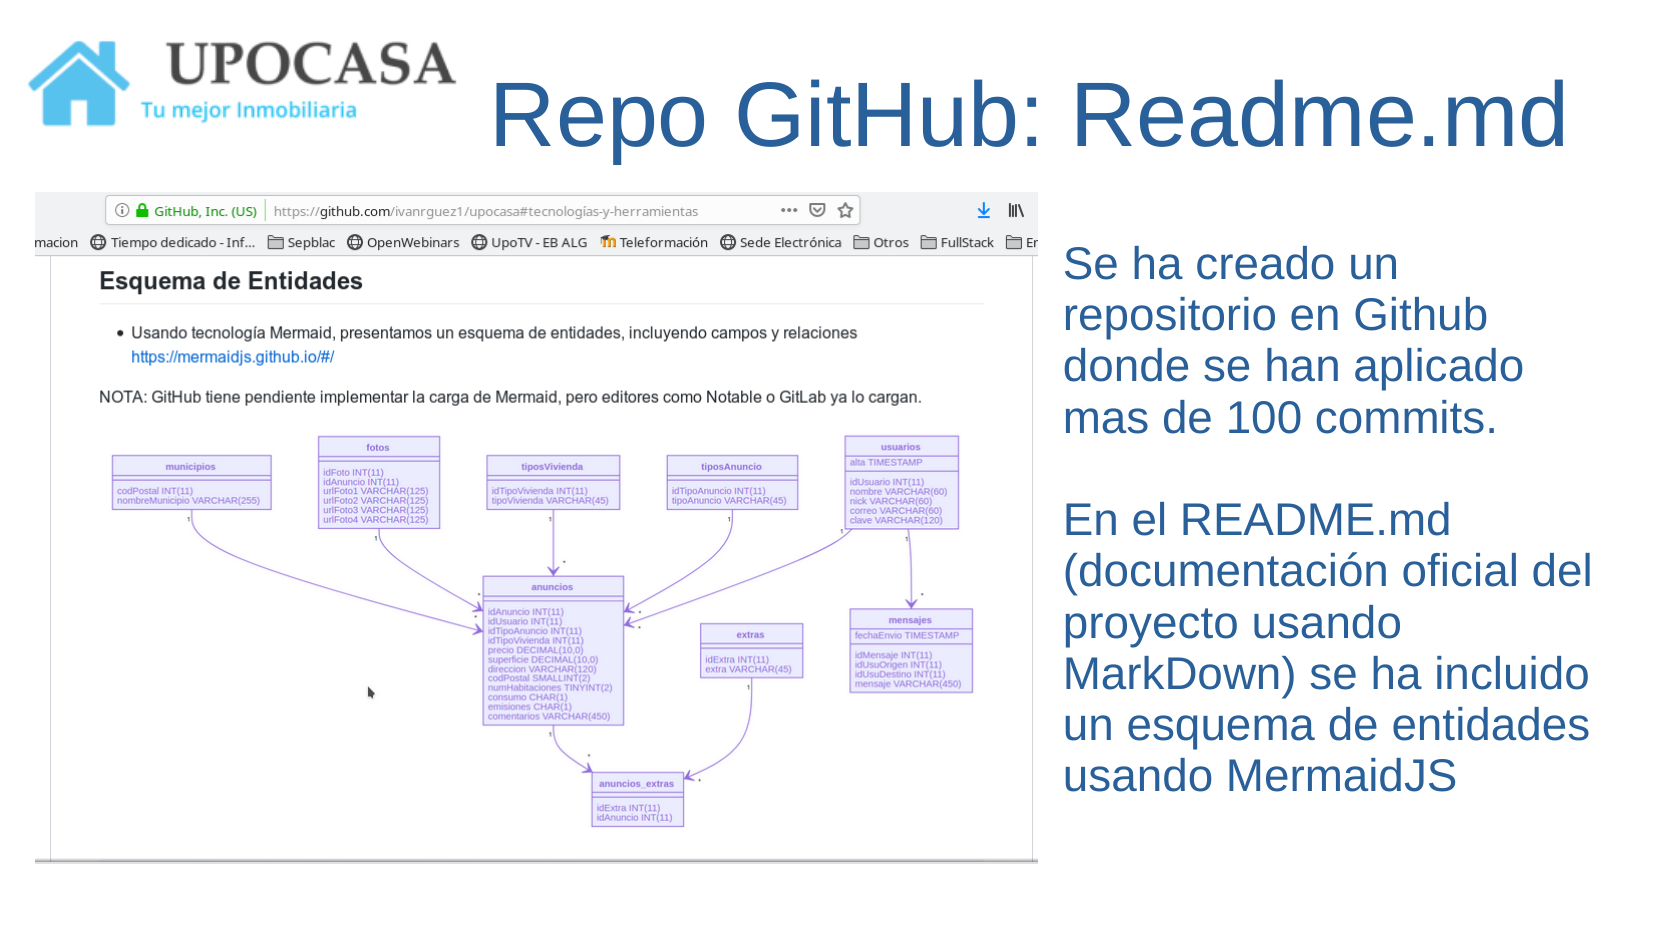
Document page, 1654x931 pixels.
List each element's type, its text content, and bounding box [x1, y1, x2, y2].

picture [0, 0, 508, 160]
title Repo GitHub: Readme.md [82, 37, 1571, 193]
title Se ha creado un repositorio en Github donde se han aplicado mas de 100 commits. En el README.md (documentación oficial del proyecto usando MarkDown) se ha incluido un esquema de entidades usando MermaidJS [1062, 200, 1606, 839]
picture [35, 192, 1038, 864]
